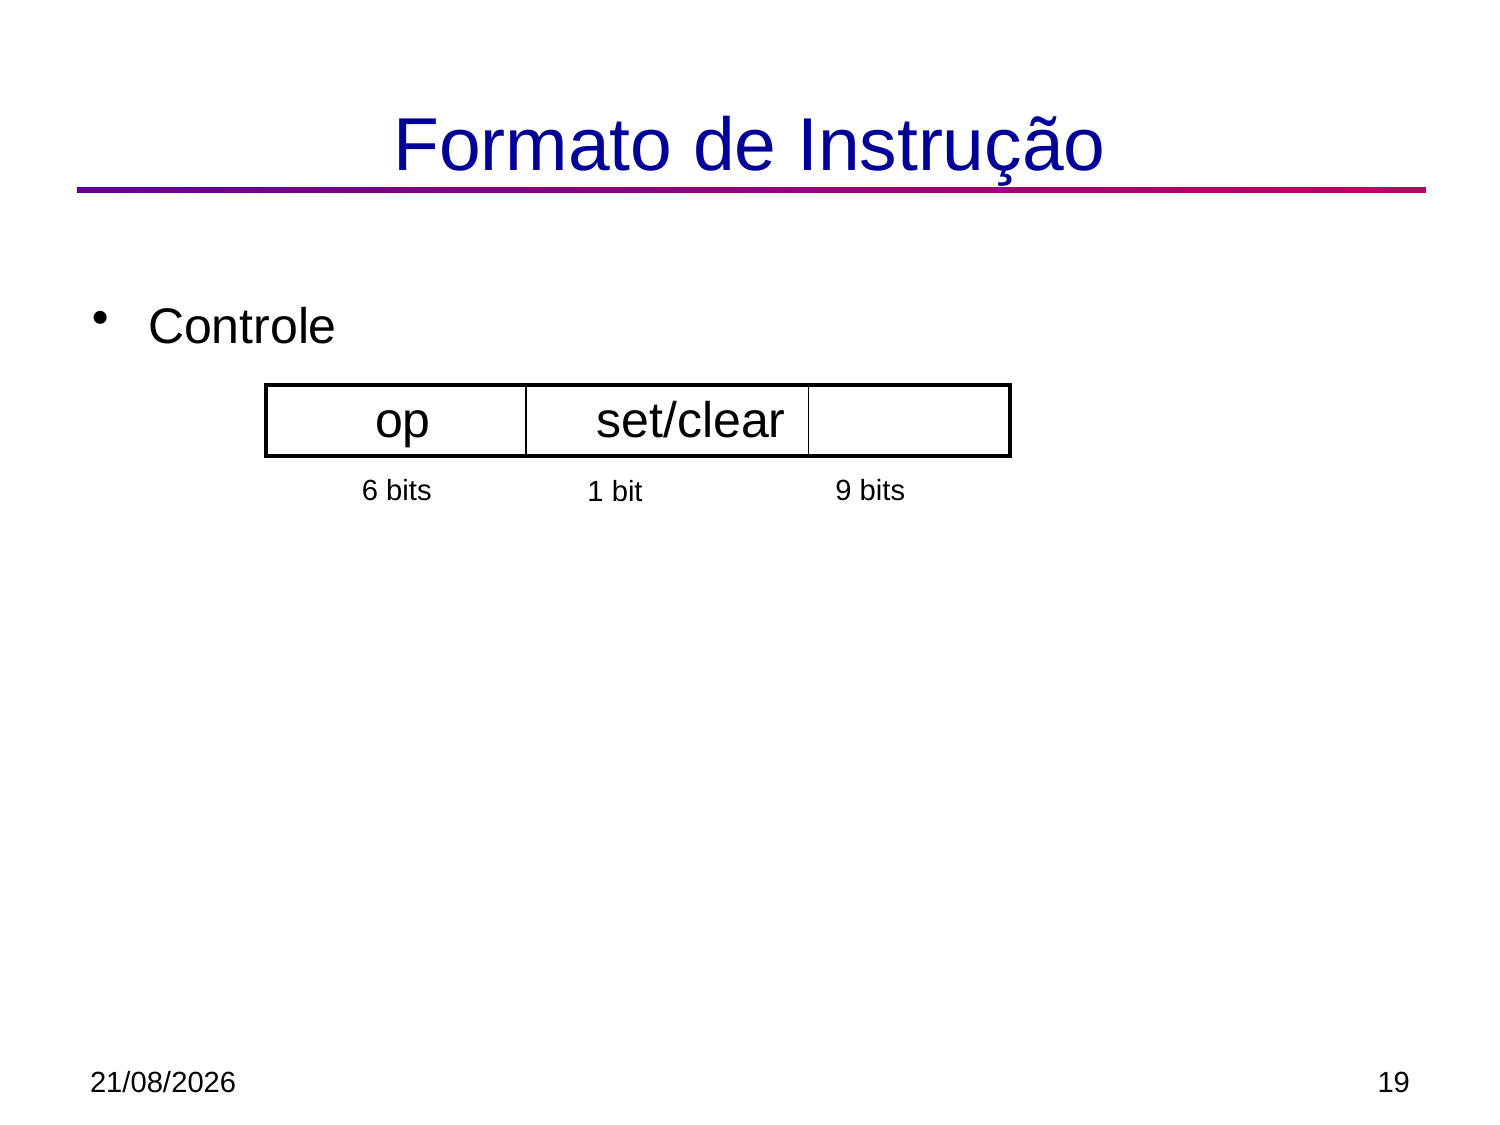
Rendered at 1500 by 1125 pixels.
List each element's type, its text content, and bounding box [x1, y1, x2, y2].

list Controle [76, 215, 1424, 1019]
text_box 9 bits [820, 463, 921, 514]
slide_number 26/07/2022 [75, 1055, 425, 1125]
slide_number <number> [1074, 1055, 1425, 1125]
text_box 1 bit [572, 465, 714, 515]
table_header op [268, 387, 525, 454]
text_box 6 bits [347, 463, 447, 514]
title Formato de Instrução [76, 74, 1424, 193]
table_header [809, 387, 1008, 454]
table_header set/clear [527, 387, 808, 454]
